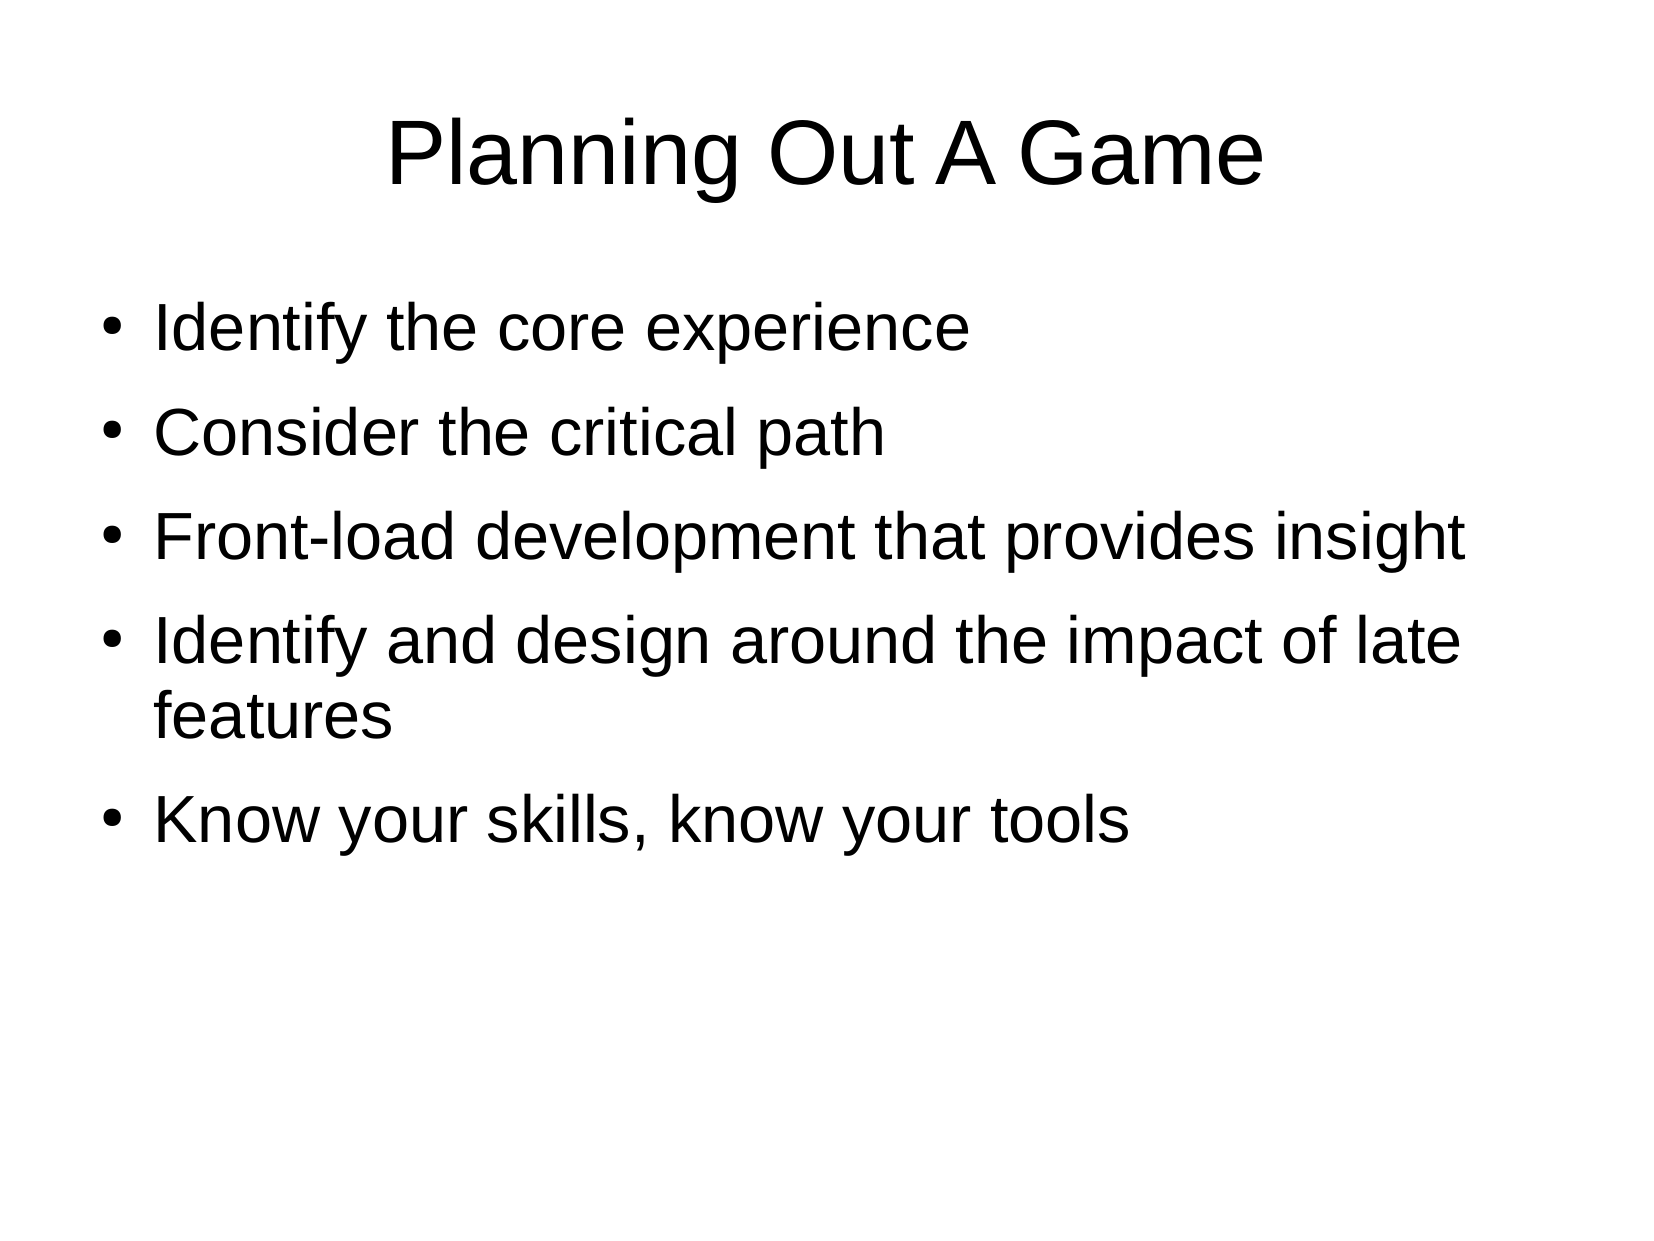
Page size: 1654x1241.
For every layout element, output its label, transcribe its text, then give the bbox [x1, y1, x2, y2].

list Identify the core experience Consider the critical path Front-load development that provides insight Identify and design around the impact of late features Know your skills, know your tools [82, 290, 1571, 1010]
title Planning Out A Game [82, 49, 1571, 257]
